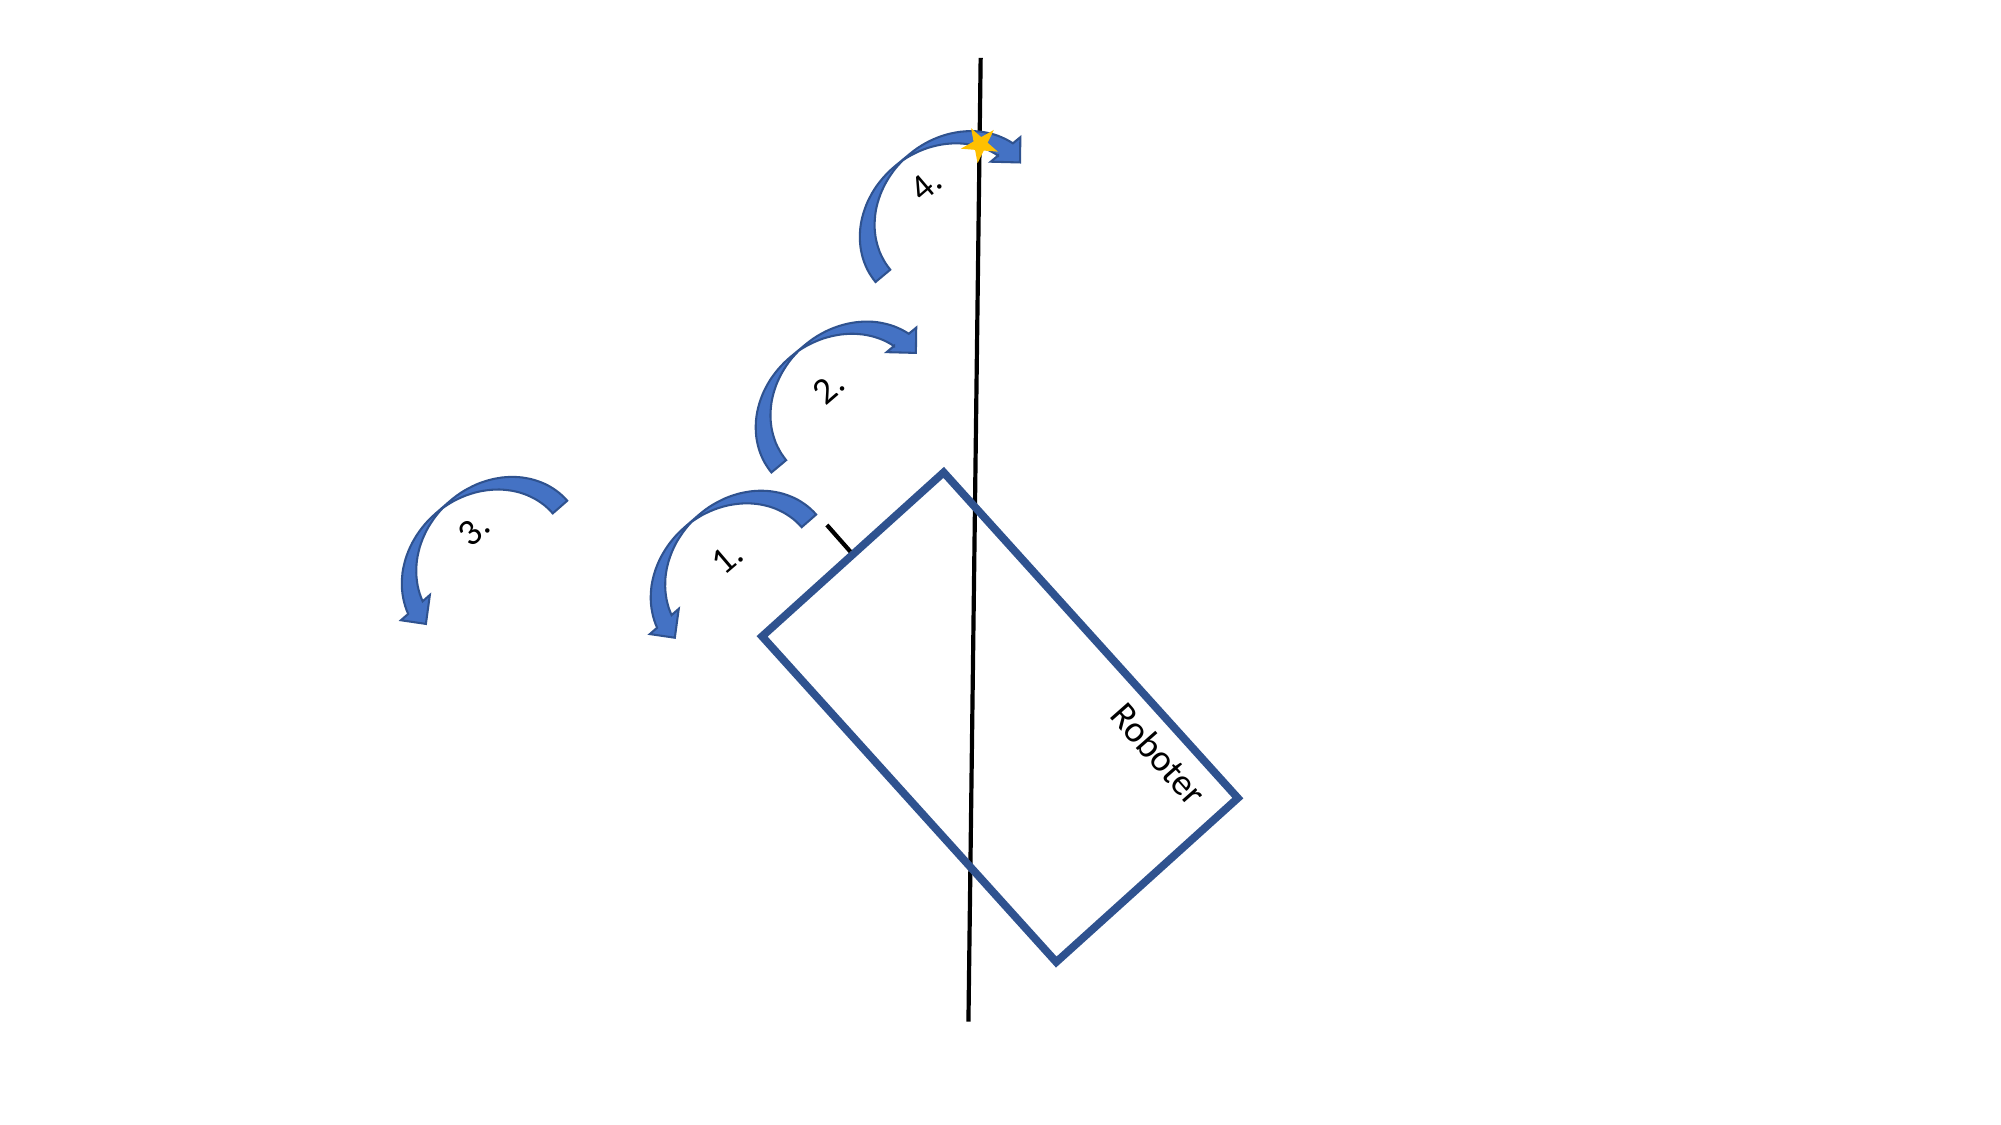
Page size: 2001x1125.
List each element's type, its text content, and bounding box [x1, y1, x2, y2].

text_box Roboter [1086, 675, 1236, 834]
text_box [882, 147, 918, 178]
text_box 3. [430, 480, 521, 570]
text_box [859, 179, 891, 282]
text_box [936, 130, 1021, 163]
text_box [483, 476, 568, 514]
text_box 4. [882, 135, 973, 226]
text_box [400, 486, 472, 624]
text_box 1. [683, 508, 774, 599]
text_box 2. [784, 338, 875, 428]
text_box [649, 490, 817, 638]
text_box [755, 321, 917, 473]
